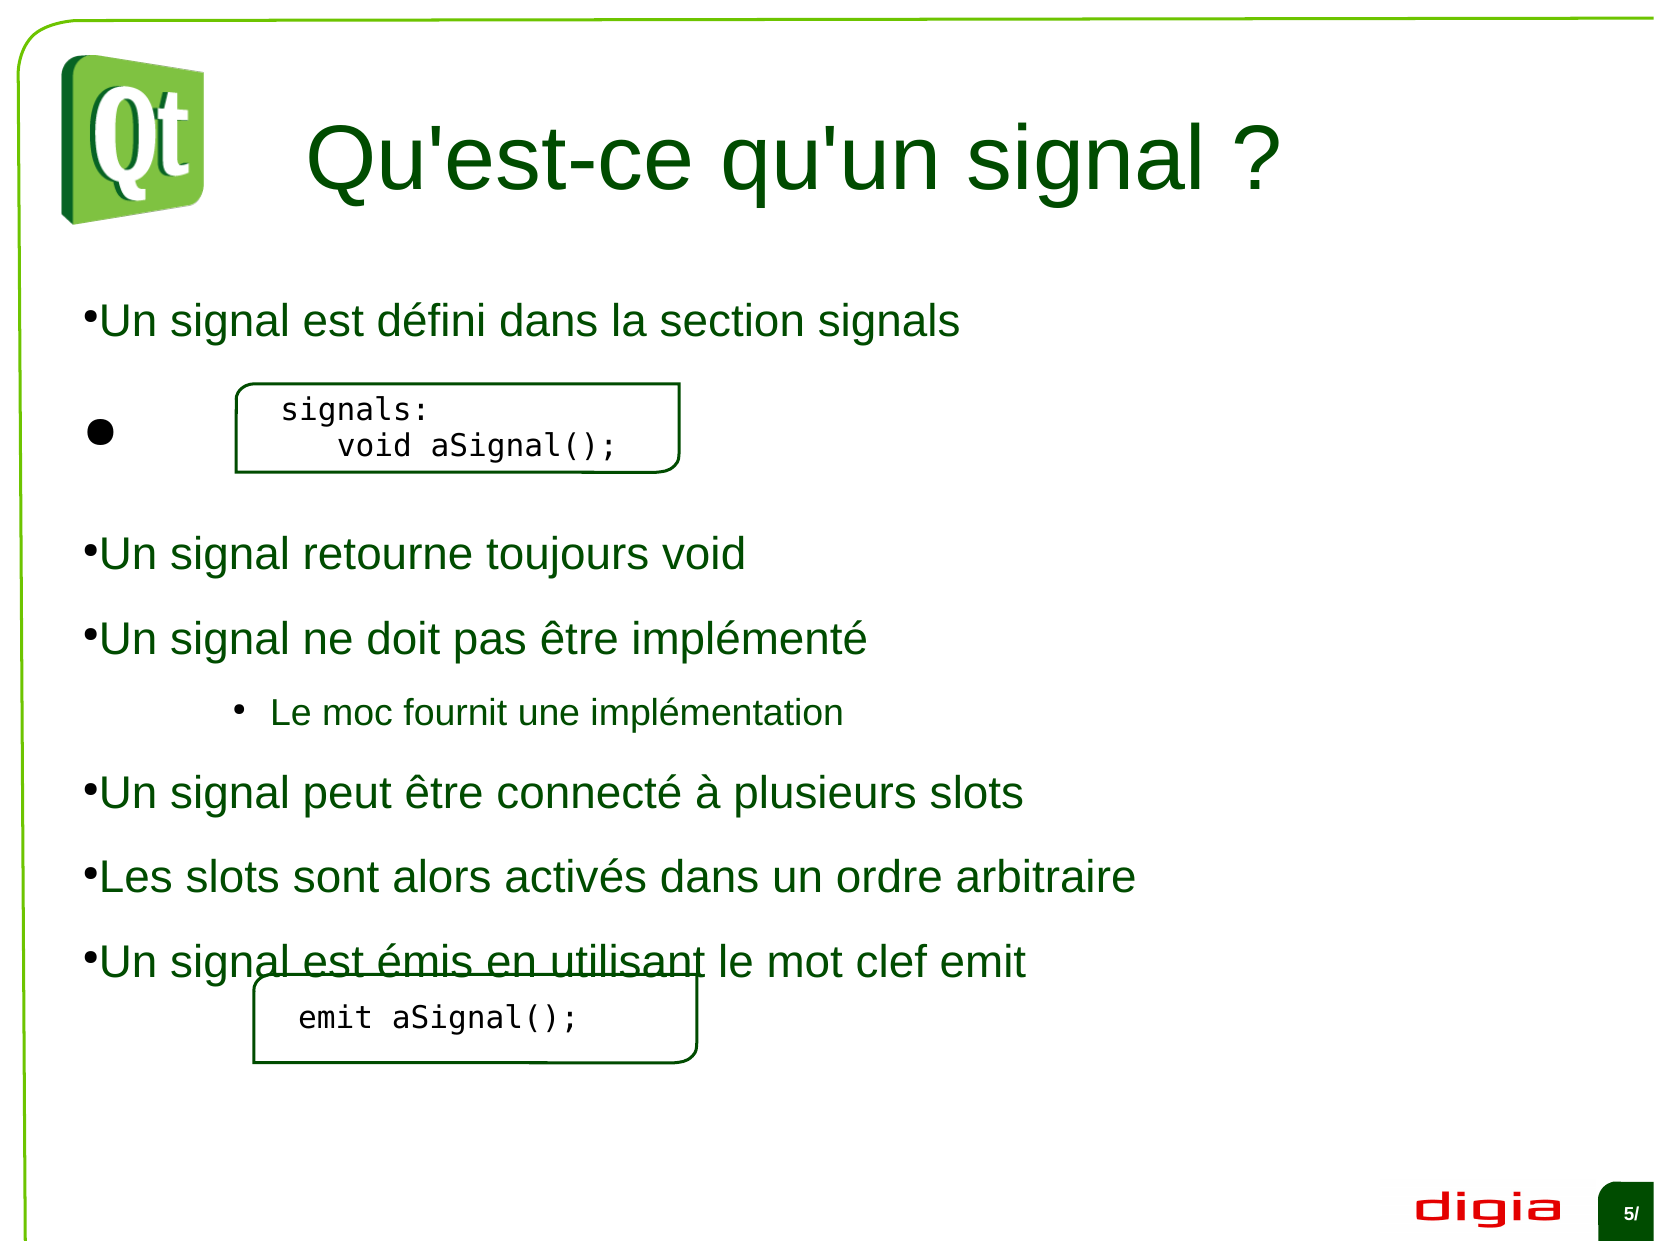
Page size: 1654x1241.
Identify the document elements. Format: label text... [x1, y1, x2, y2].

text_box emit aSignal(); [283, 992, 595, 1044]
title Qu'est-ce qu'un signal ? [257, 49, 1333, 257]
text_box signals: void aSignal(); [265, 386, 633, 470]
list Un signal est défini dans la section signals Un signal retourne toujours void Un signal ne doit pas être implémenté Le moc fournit une implémentation Un signal peut être connecté à plusieurs slots Les slots sont alors activés dans un ordre arbitraire Un signal est émis en utilisant le mot clef emit [82, 290, 1571, 1094]
